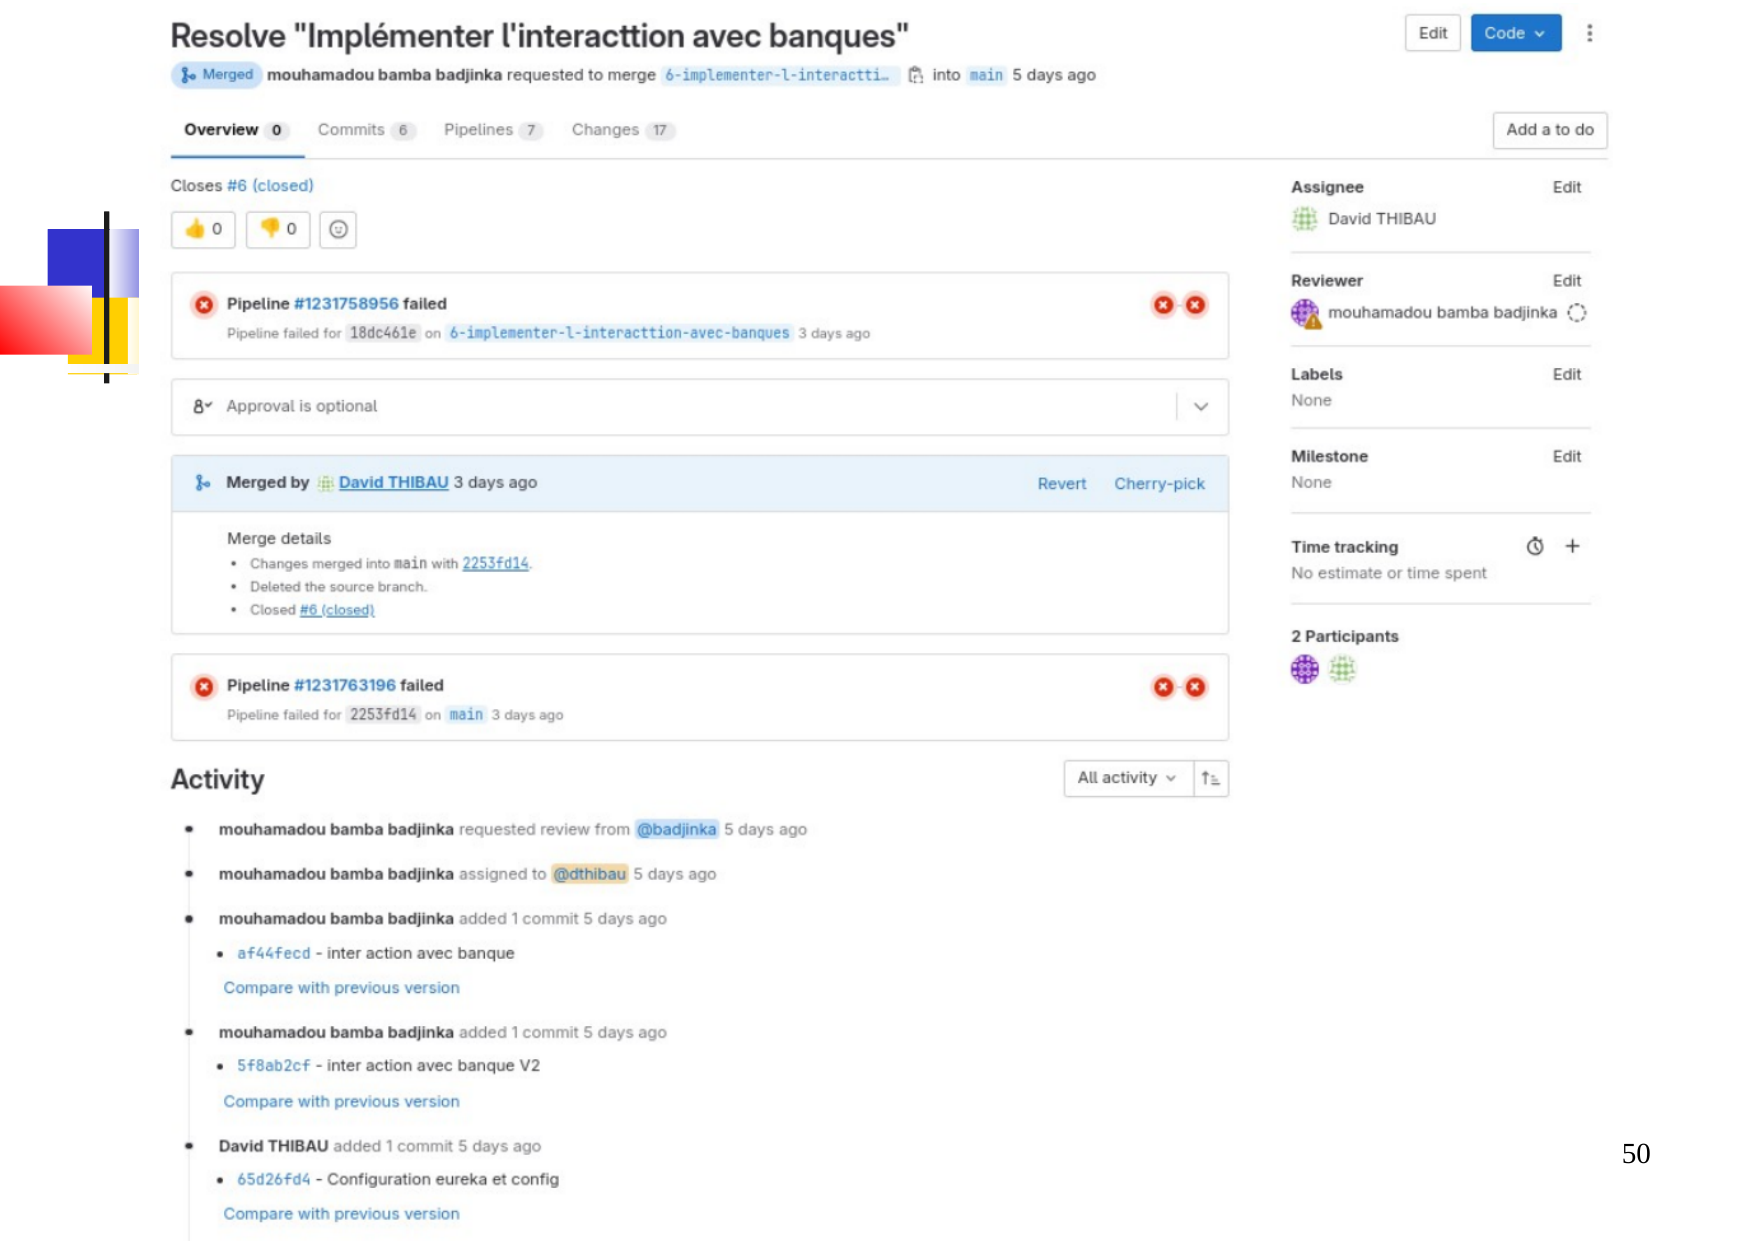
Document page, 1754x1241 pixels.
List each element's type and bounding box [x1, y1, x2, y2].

picture [139, 3, 1623, 1241]
